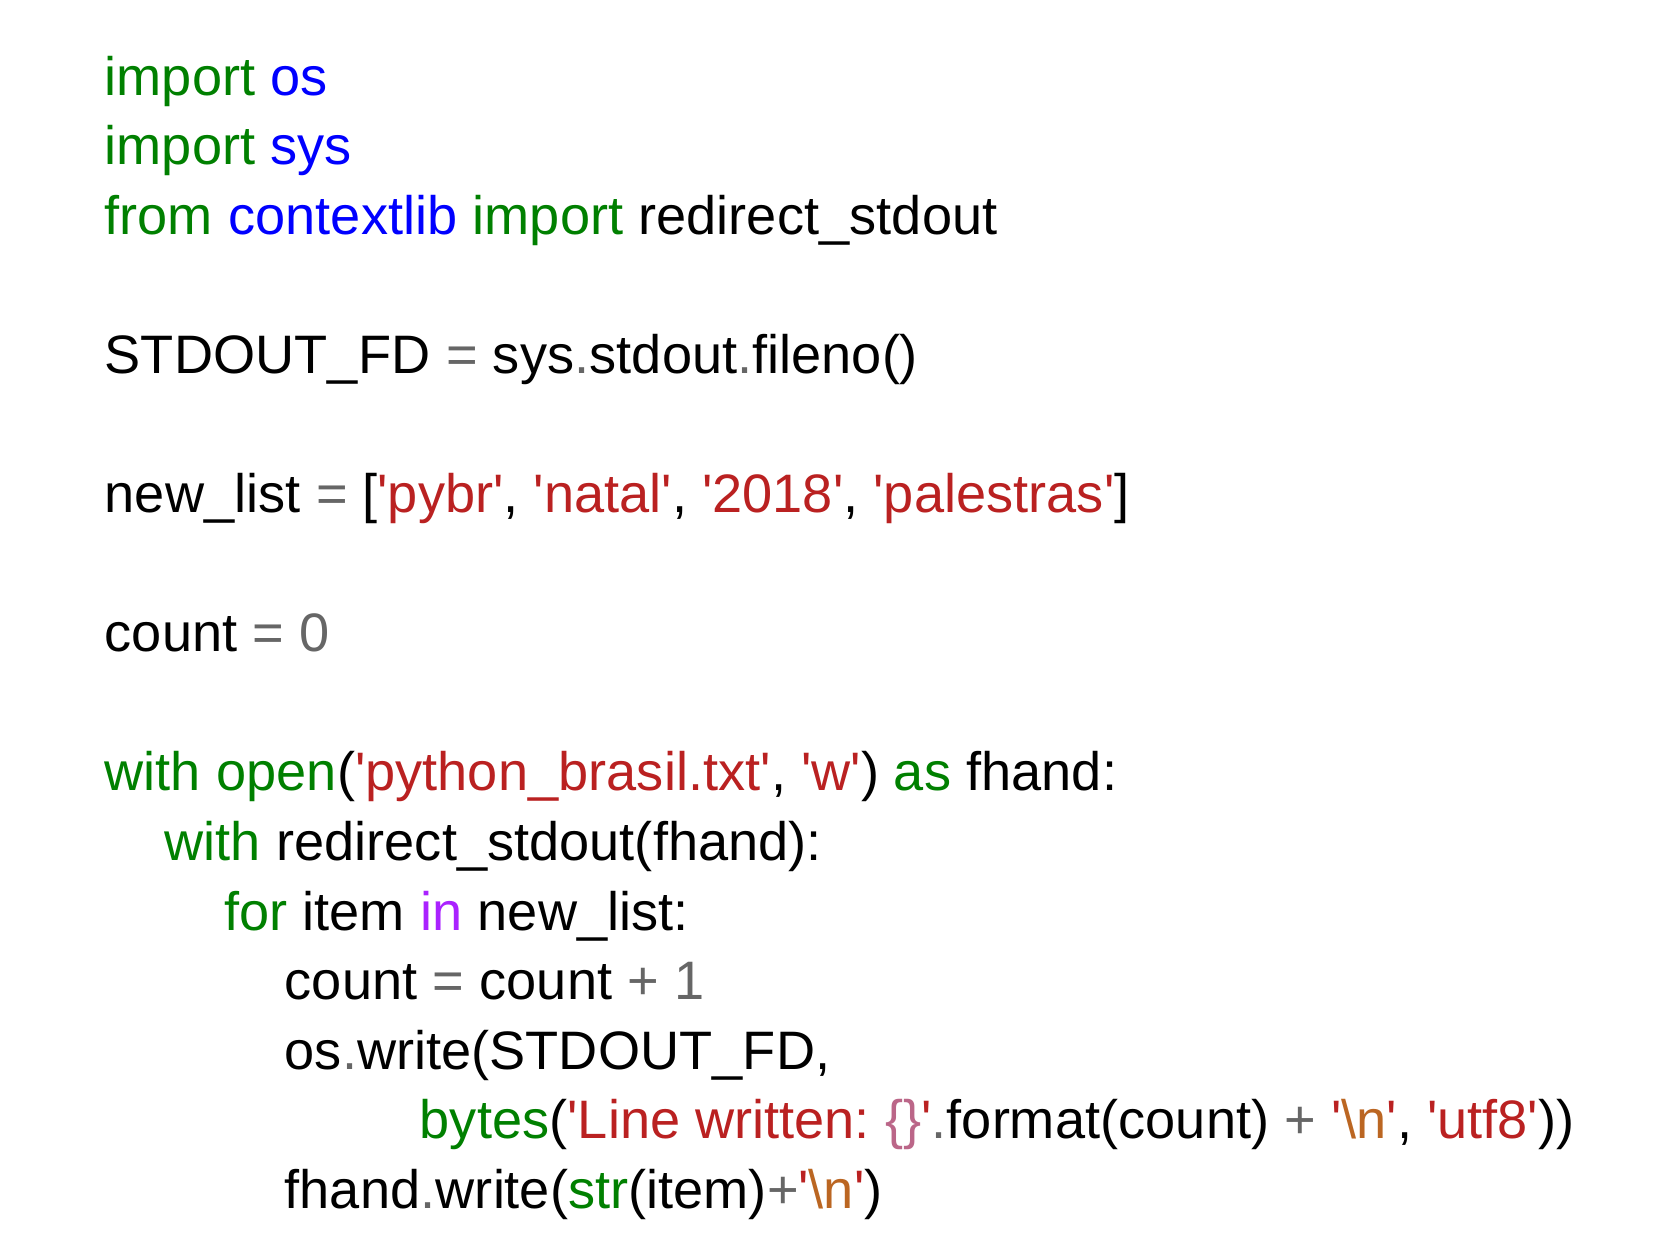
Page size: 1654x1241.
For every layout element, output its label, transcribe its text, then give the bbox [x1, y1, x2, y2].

text_box import os import sys from contextlib import redirect_stdout STDOUT_FD = sys.stdout.fileno() new_list = ['pybr', 'natal', '2018', 'palestras'] count = 0 with open('python_brasil.txt', 'w') as fhand: with redirect_stdout(fhand): for item in new_list: count = count + 1 os.write(STDOUT_FD, bytes('Line written: {}'.format(count) + '\n', 'utf8')) fhand.write(str(item)+'\n') [90, 29, 1591, 1219]
